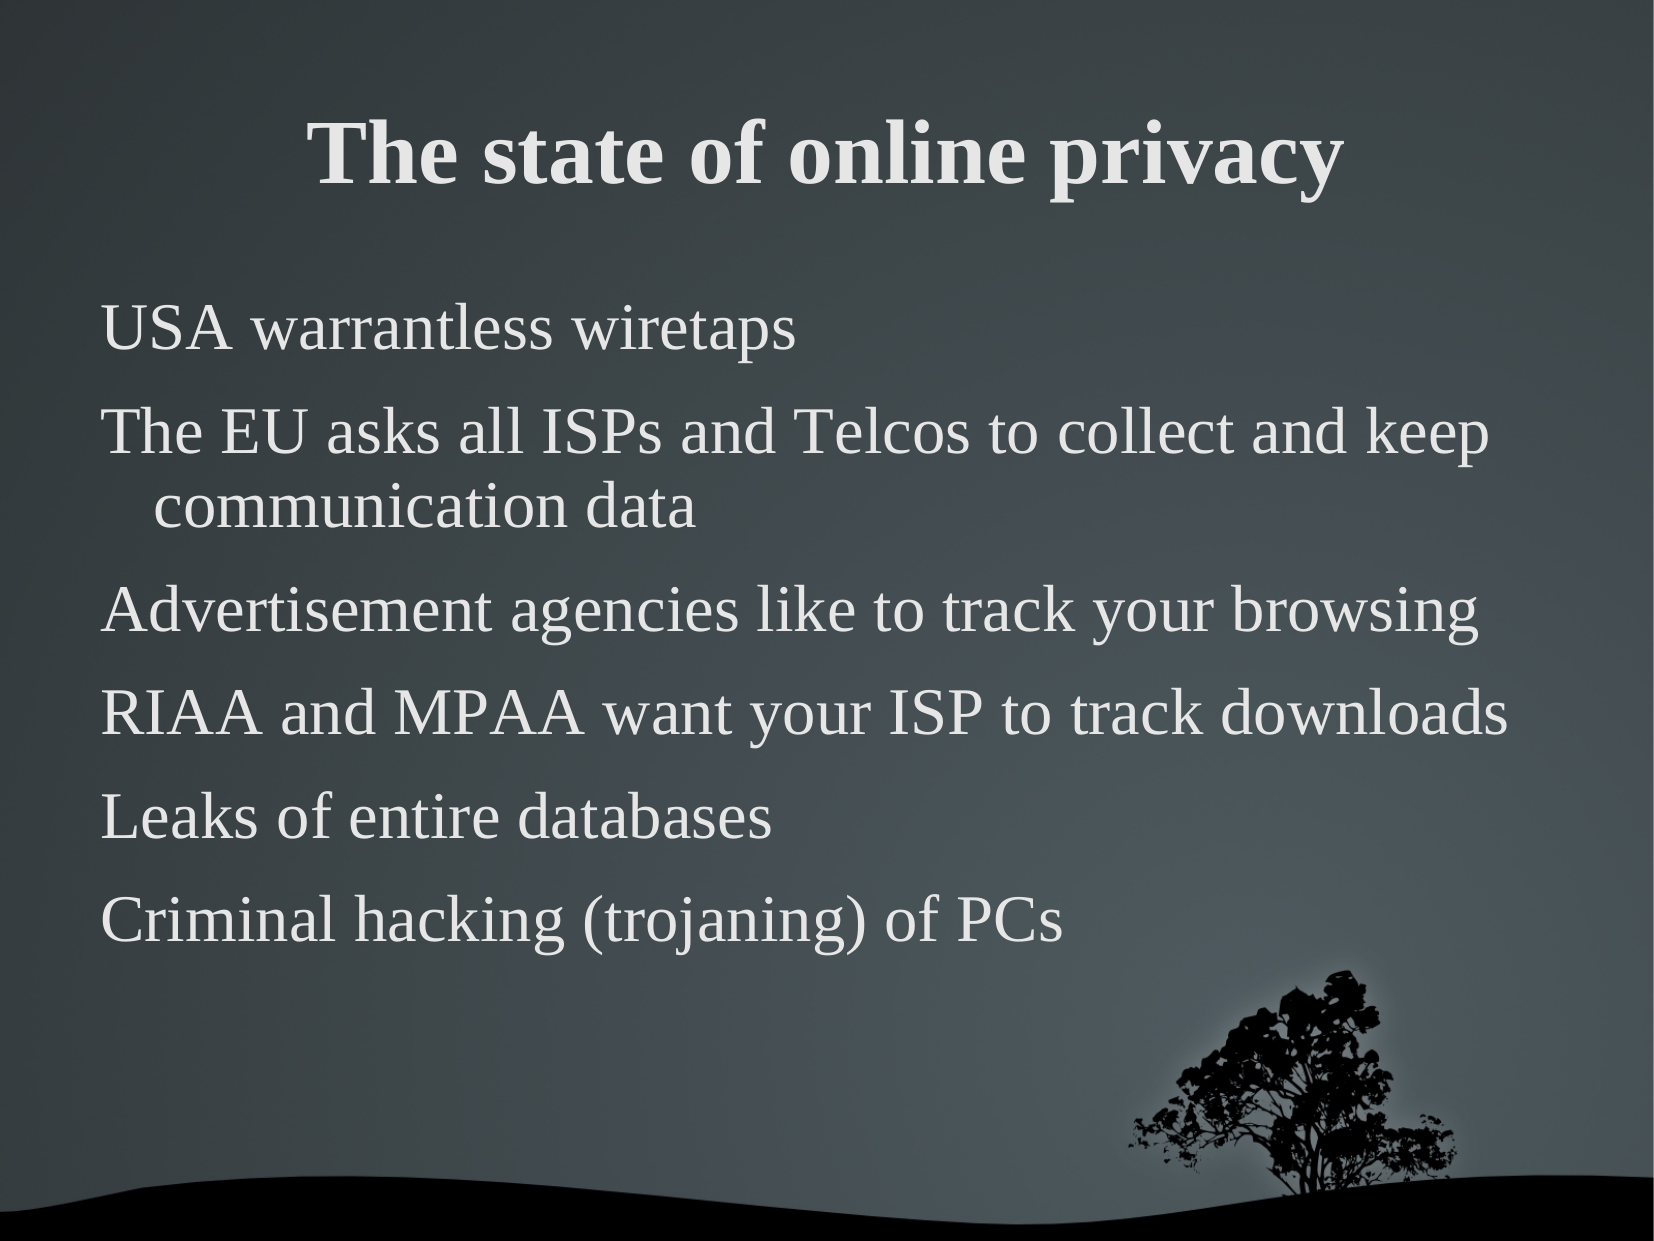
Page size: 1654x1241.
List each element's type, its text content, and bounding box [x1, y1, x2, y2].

list USA warrantless wiretaps The EU asks all ISPs and Telcos to collect and keep communication data Advertisement agencies like to track your browsing RIAA and MPAA want your ISP to track downloads Leaks of entire databases Criminal hacking (trojaning) of PCs [82, 290, 1571, 1094]
title The state of online privacy [82, 56, 1571, 250]
picture [0, 0, 1654, 1241]
